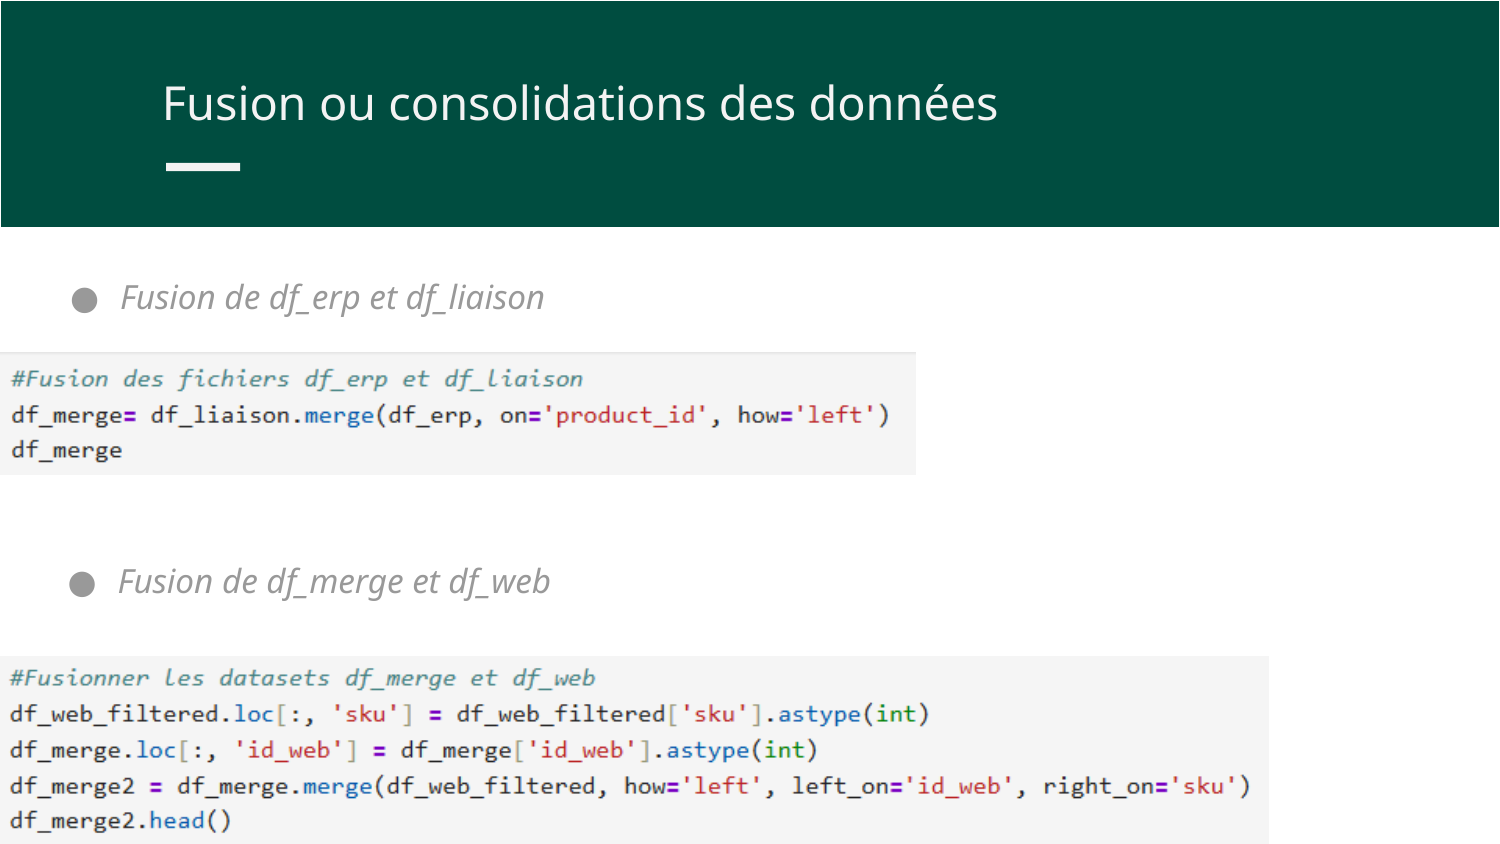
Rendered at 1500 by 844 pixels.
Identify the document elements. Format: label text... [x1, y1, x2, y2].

text_box [167, 163, 240, 171]
list Fusion de df_erp et df_liaison [38, 252, 704, 336]
text_box Fusion ou consolidations des données [146, 55, 1500, 150]
picture [0, 656, 1269, 844]
list Fusion de df_merge et df_web [36, 536, 702, 619]
picture [0, 352, 916, 475]
